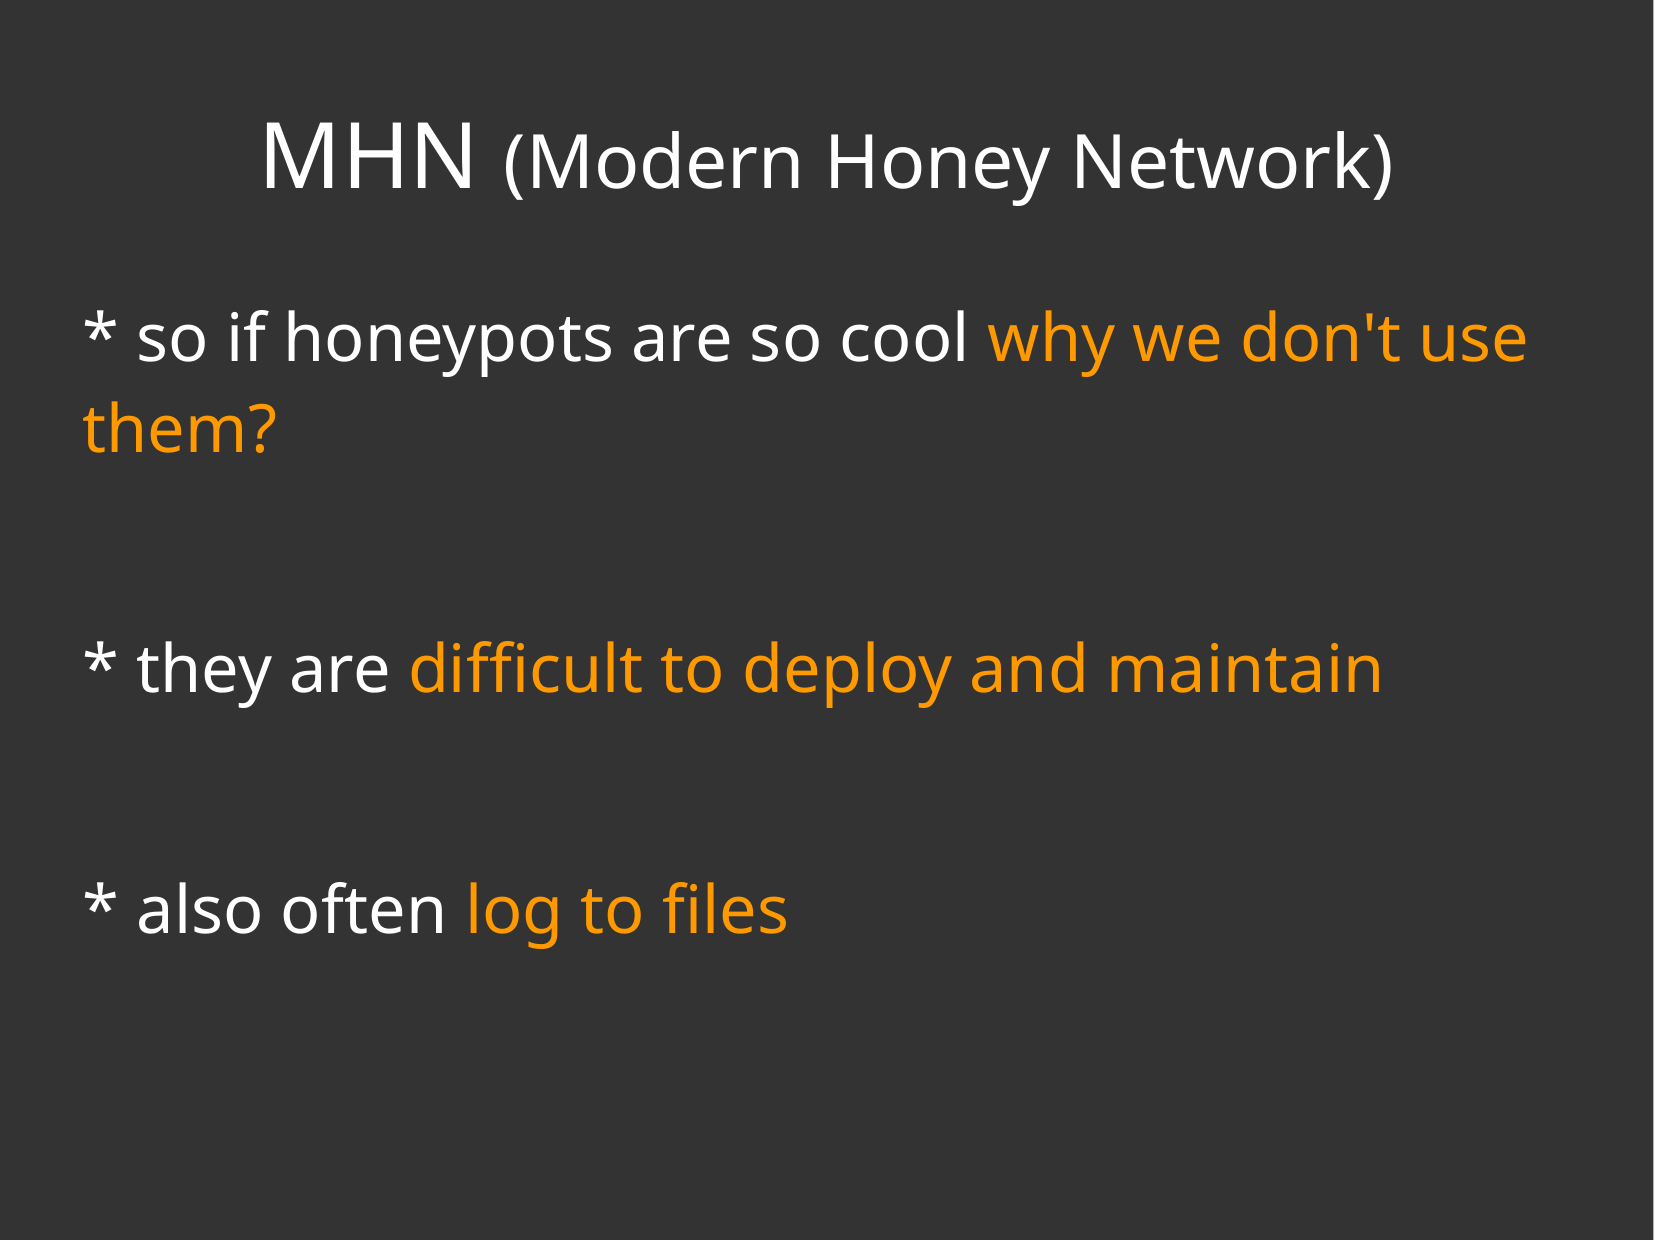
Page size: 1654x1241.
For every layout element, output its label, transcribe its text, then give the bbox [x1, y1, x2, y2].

list * so if honeypots are so cool why we don't use them? * they are difficult to deploy and maintain * also often log to files [82, 290, 1571, 1010]
title MHN (Modern Honey Network) [82, 49, 1571, 257]
